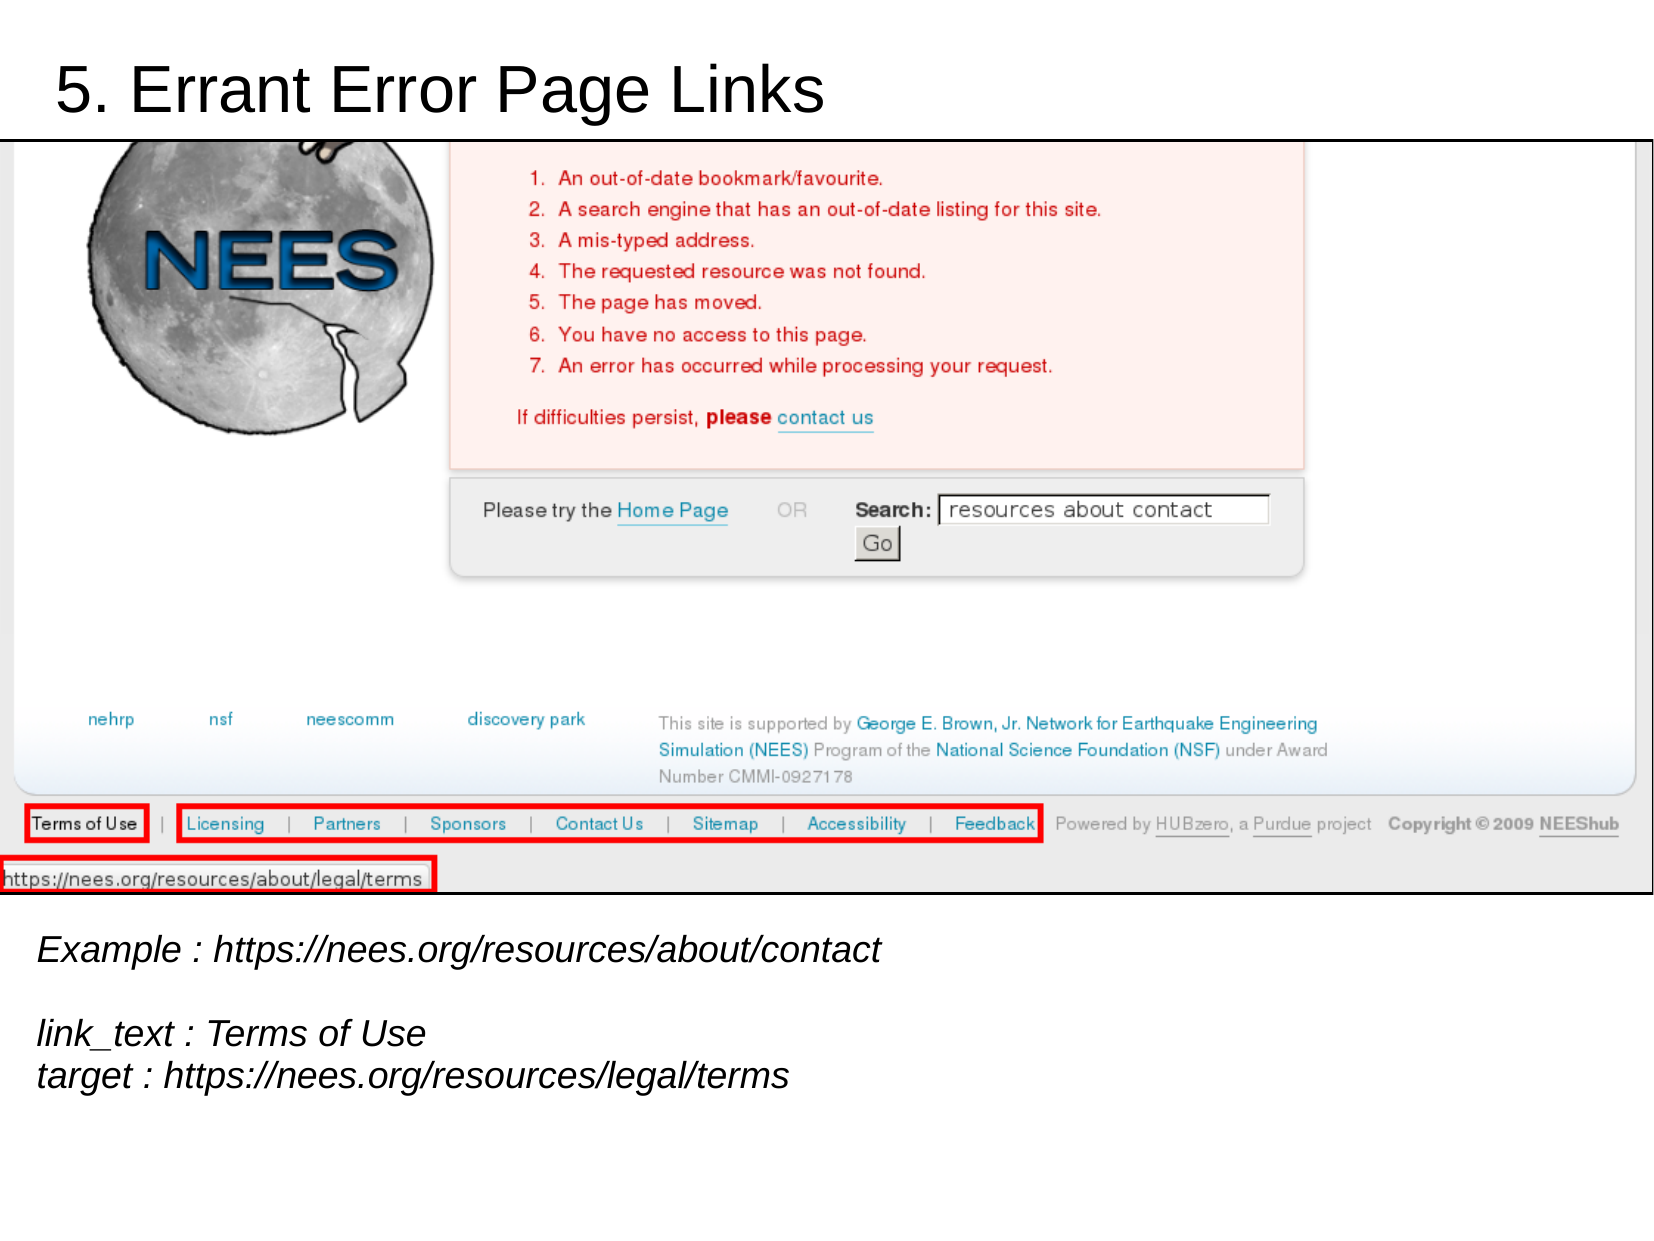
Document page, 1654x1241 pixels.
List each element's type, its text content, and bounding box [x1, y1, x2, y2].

text_box 5. Errant Error Page Links [41, 45, 931, 139]
text_box Example : https://nees.org/resources/about/contact link_text : Terms of Use target : https://nees.org/resources/legal/terms [21, 920, 1576, 1104]
picture [0, 141, 1653, 892]
